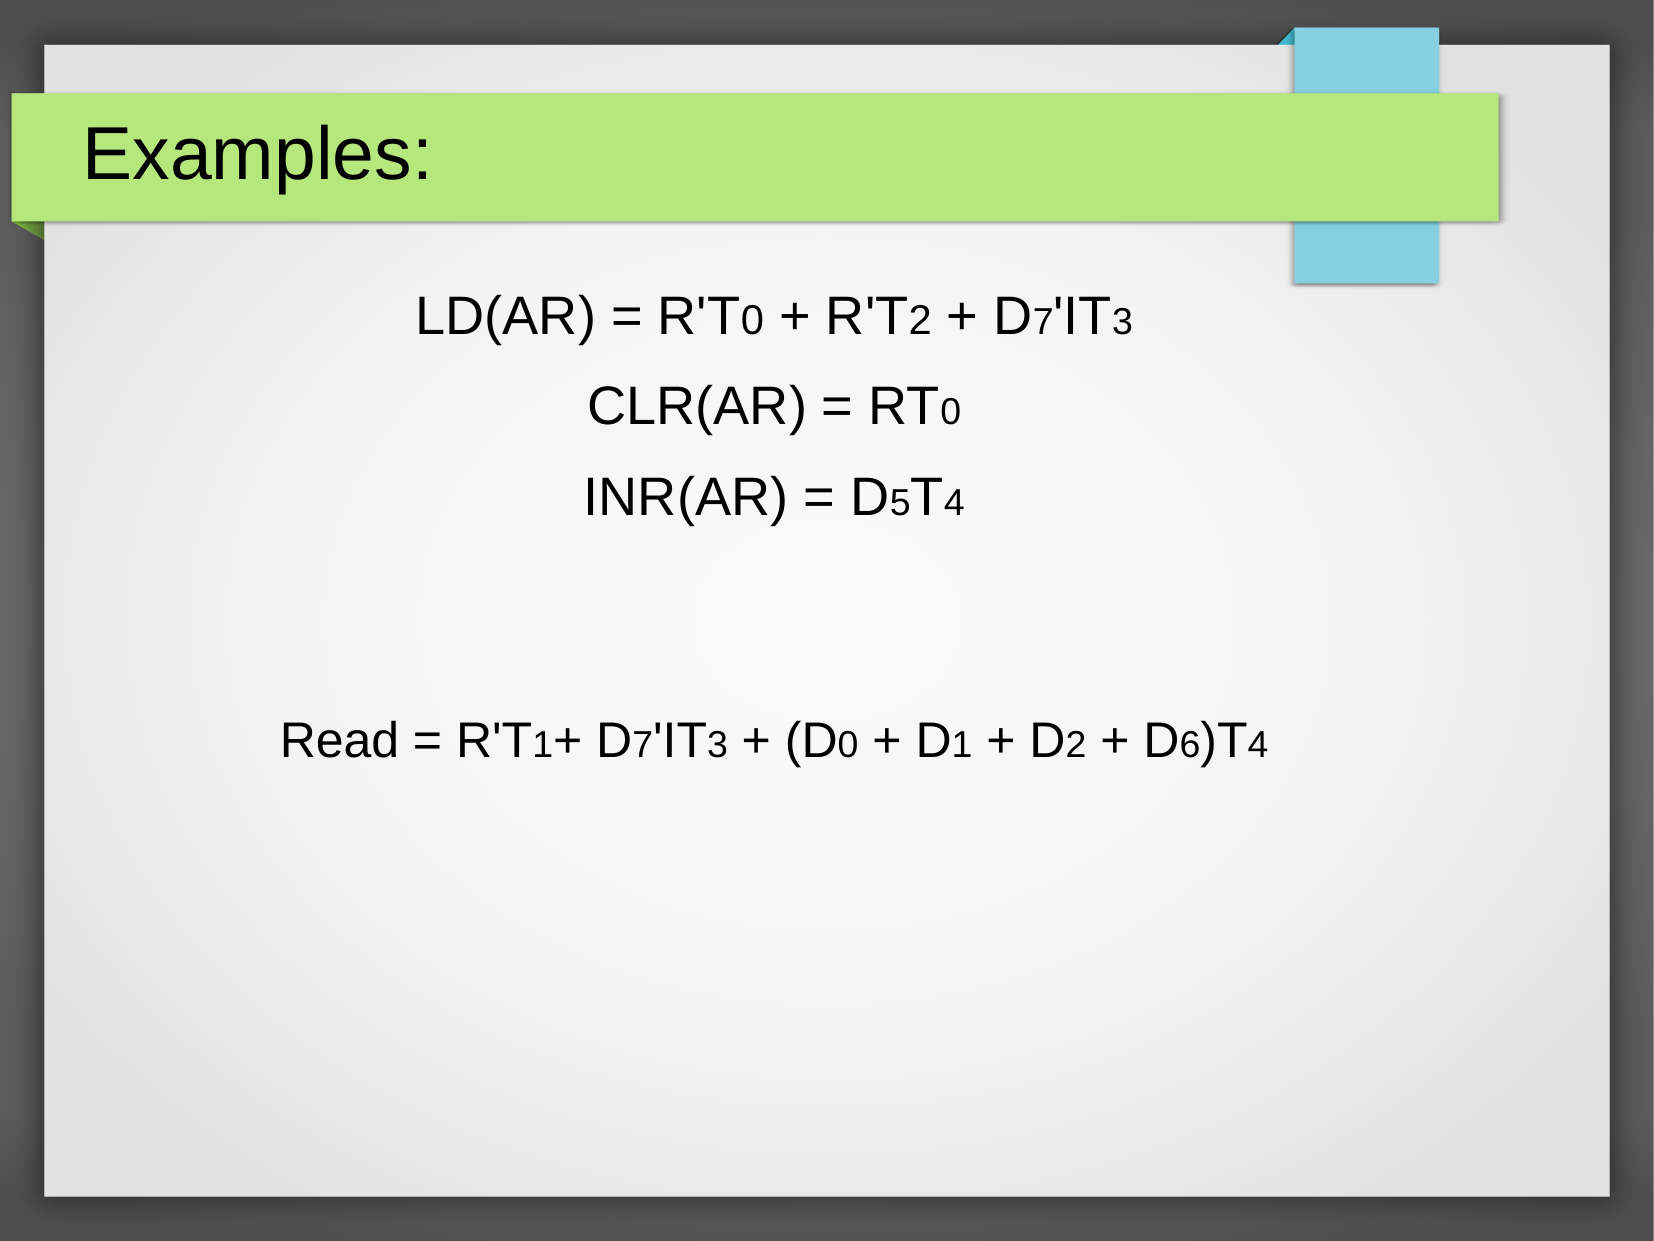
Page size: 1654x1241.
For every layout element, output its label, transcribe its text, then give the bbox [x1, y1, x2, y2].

title Examples: [82, 94, 1264, 213]
picture [0, 0, 1654, 1241]
list LD(AR) = R'T0 + R'T2 + D7'IT3 CLR(AR) = RT0 INR(AR) = D5T4 Read = R'T1+ D7'IT3 + (D0 + D1 + D2 + D6)T4 [30, 285, 1519, 1006]
